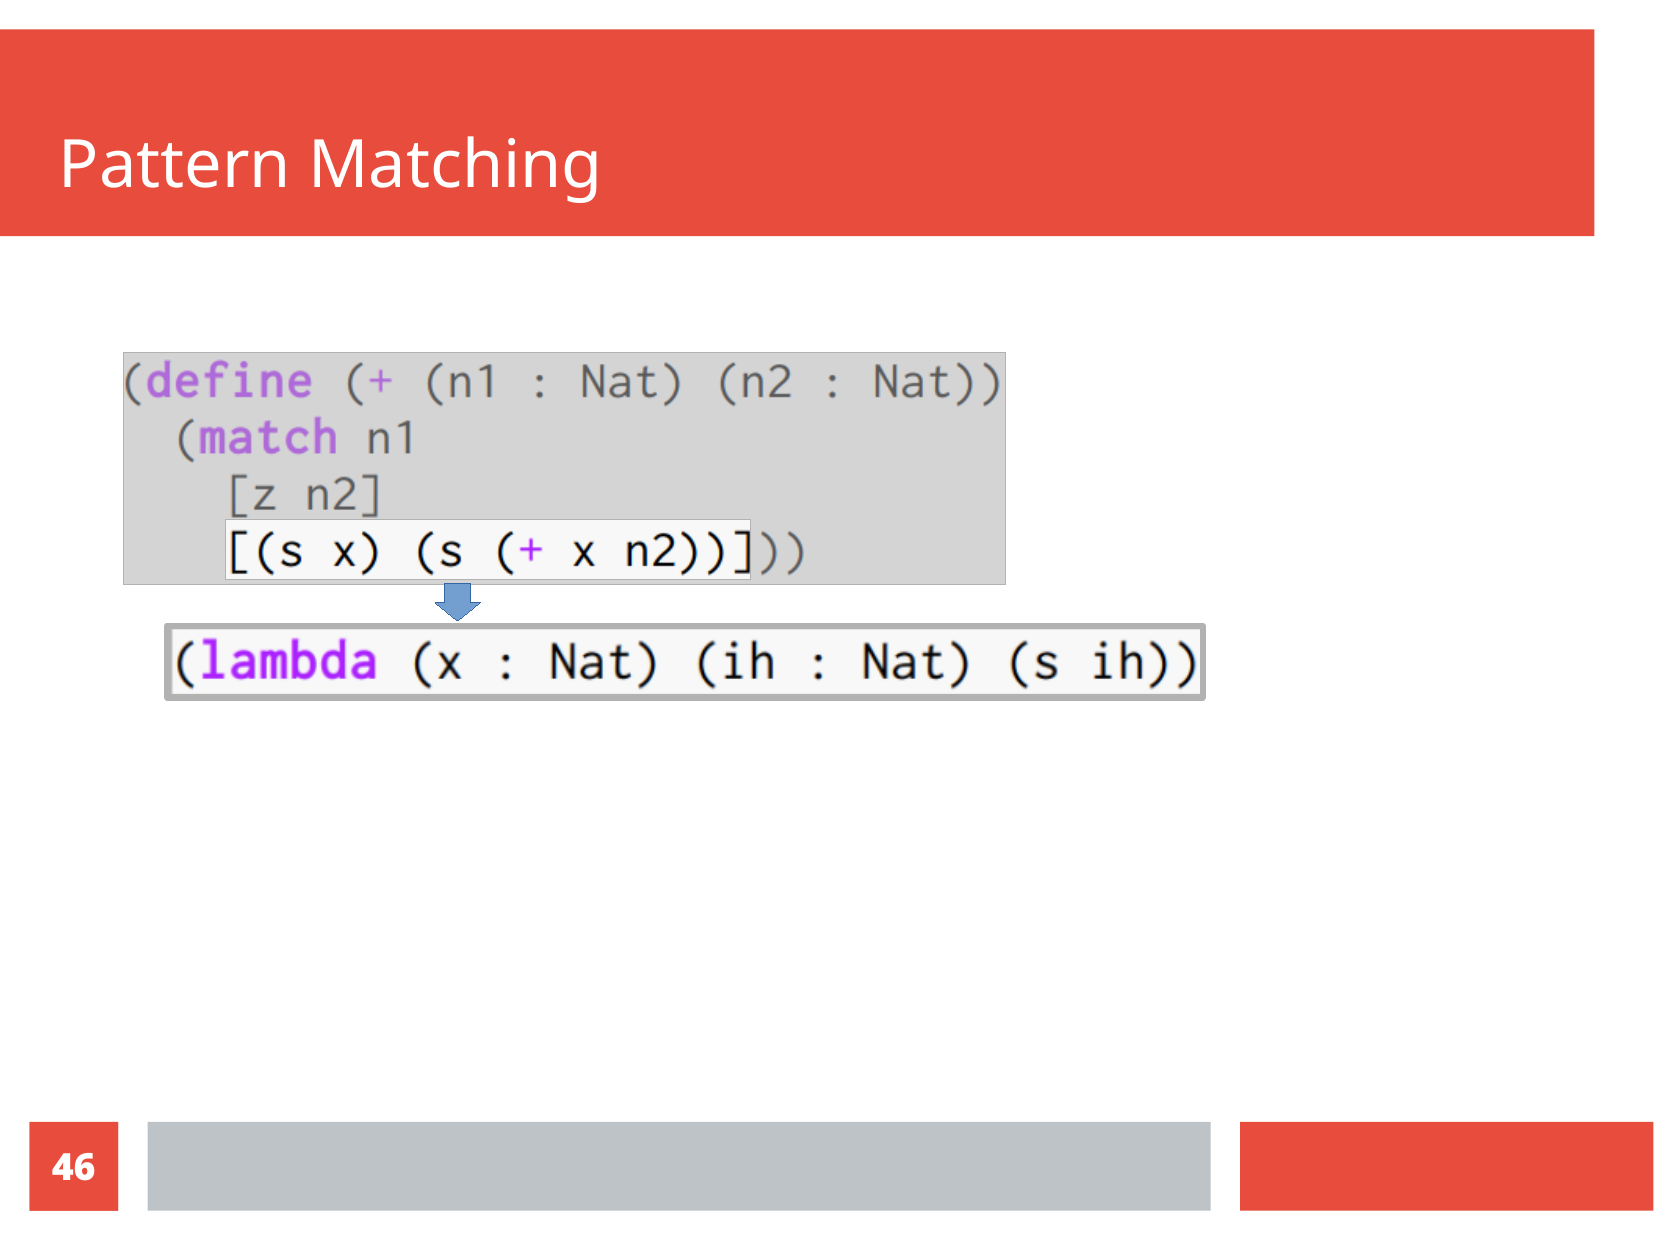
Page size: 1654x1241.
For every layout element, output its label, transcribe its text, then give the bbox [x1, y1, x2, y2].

title Pattern Matching [59, 59, 1595, 207]
picture [226, 520, 750, 579]
text_box [123, 352, 1006, 621]
picture [170, 628, 1200, 695]
